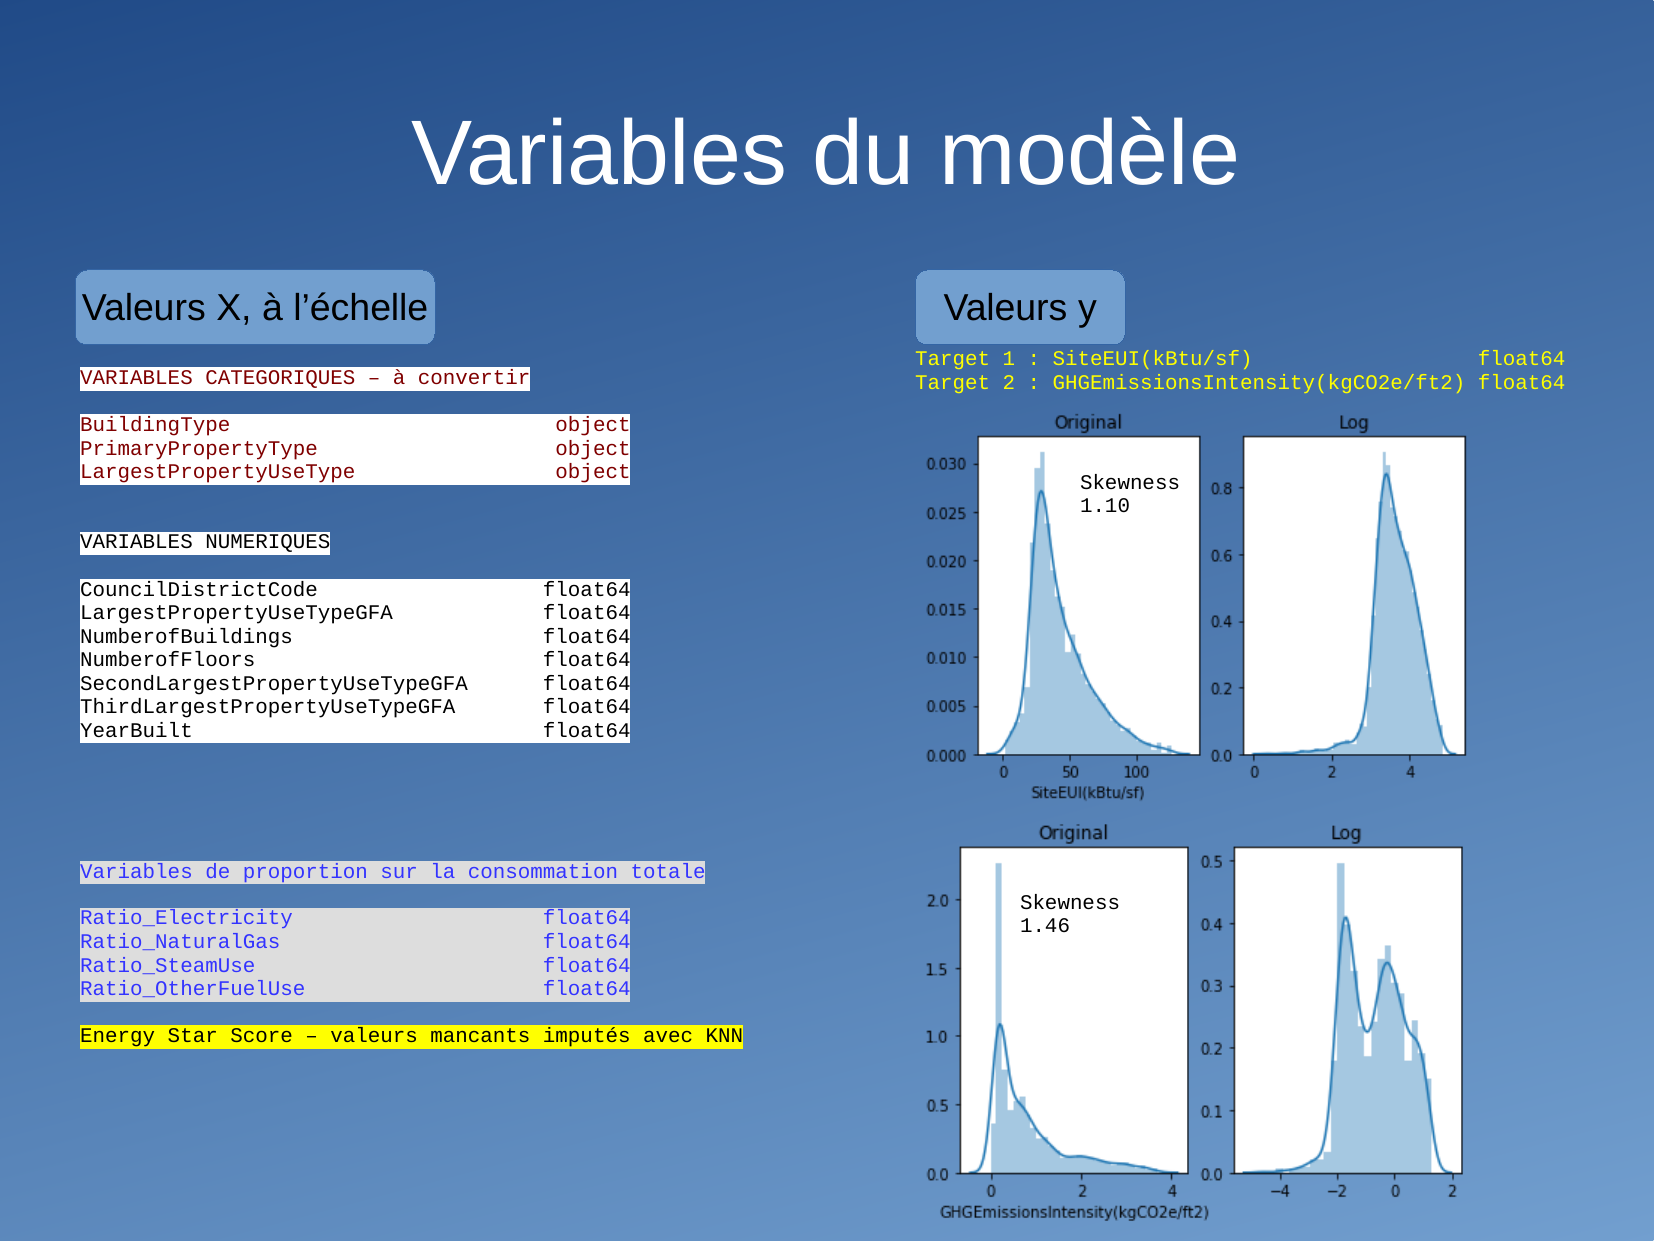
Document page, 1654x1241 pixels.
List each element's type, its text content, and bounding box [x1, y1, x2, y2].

text_box Skewness 1.46 [1005, 884, 1135, 947]
text_box Target 1 : SiteEUI(kBtu/sf) float64 Target 2 : GHGEmissionsIntensity(kgCO2e/ft2) float64 [900, 341, 1591, 450]
picture [915, 814, 1472, 1230]
title Variables du modèle [82, 49, 1571, 257]
picture [915, 404, 1475, 810]
text_box VARIABLES CATEGORIQUES – à convertir BuildingType object PrimaryPropertyType object LargestPropertyUseType object VARIABLES NUMERIQUES CouncilDistrictCode float64 LargestPropertyUseTypeGFA float64 NumberofBuildings float64 NumberofFloors float64 SecondLargestPropertyUseTypeGFA float64 ThirdLargestPropertyUseTypeGFA float64 YearBuilt float64 Variables de proportion sur la consommation totale Ratio_Electricity float64 Ratio_NaturalGas float64 Ratio_SteamUse float64 Ratio_OtherFuelUse float64 Energy Star Score – valeurs mancants imputés avec KNN [65, 359, 781, 1127]
text_box Skewness 1.10 [1065, 464, 1195, 527]
text_box Valeurs y [915, 269, 1126, 345]
text_box Valeurs X, à l’échelle [75, 269, 436, 345]
